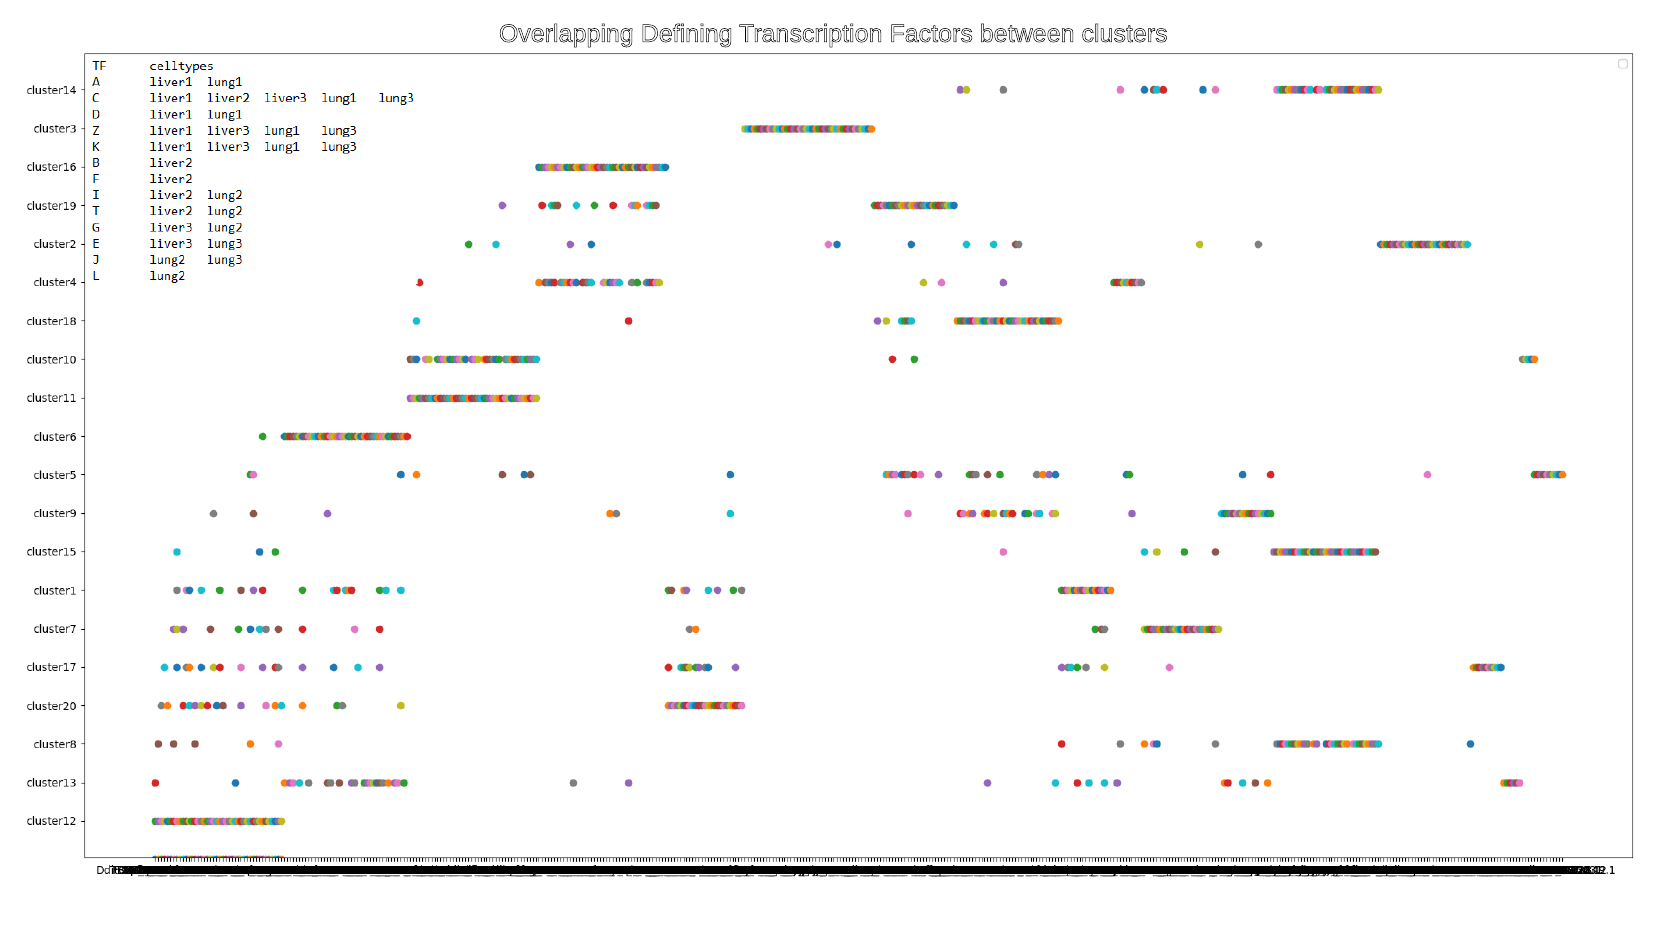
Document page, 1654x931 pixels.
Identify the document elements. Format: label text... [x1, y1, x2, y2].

text_box Overlapping Defining Transcription Factors between clusters [484, 11, 1185, 55]
picture [3, 29, 1654, 904]
